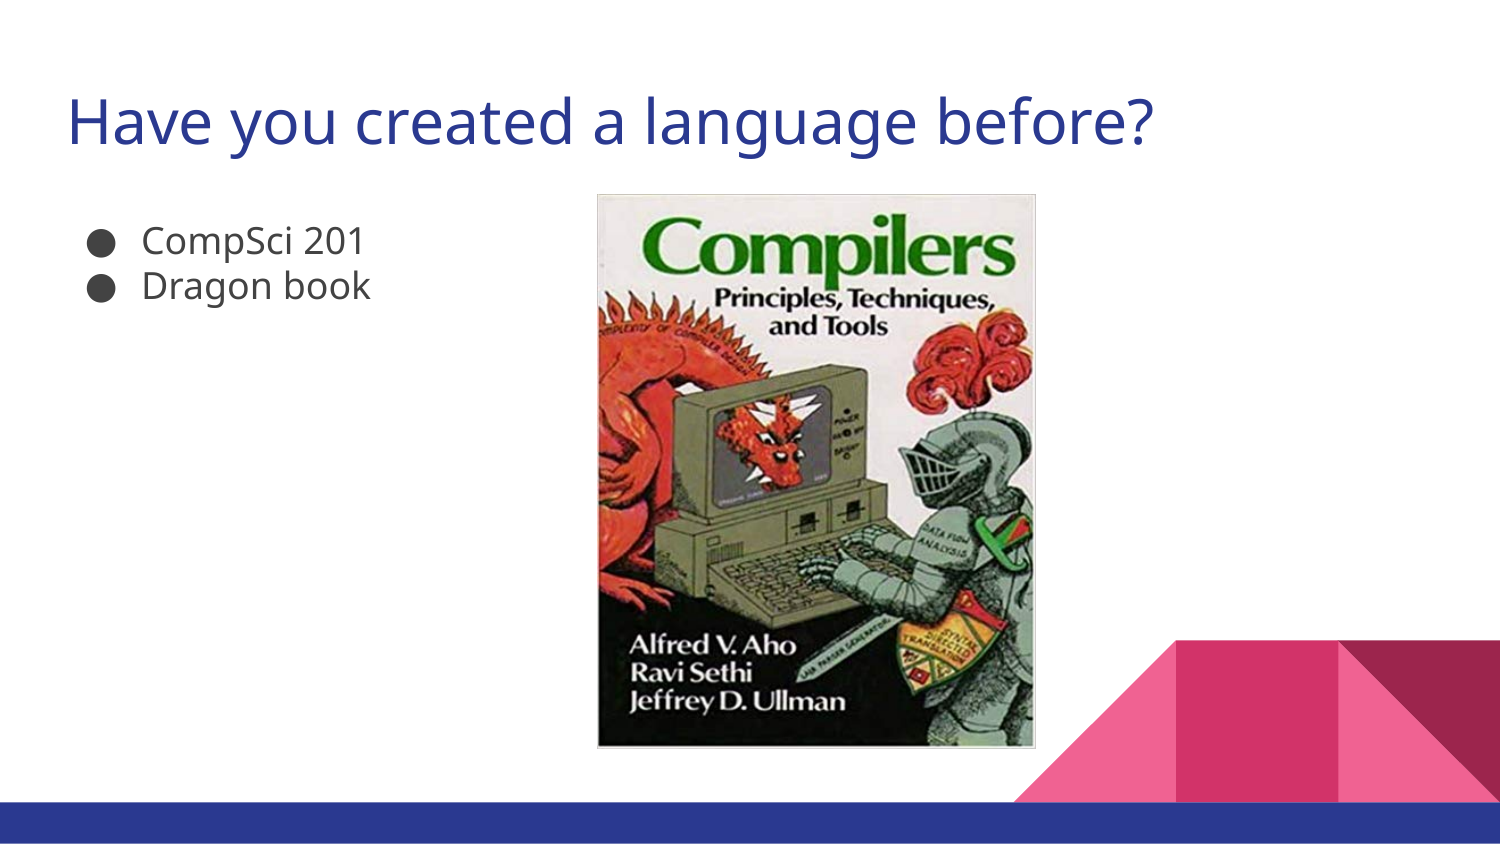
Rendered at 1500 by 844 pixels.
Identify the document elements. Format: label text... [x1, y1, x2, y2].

title Have you created a language before? [51, 67, 1449, 167]
list CompSci 201 Dragon book [51, 201, 1449, 750]
picture [597, 194, 1036, 749]
